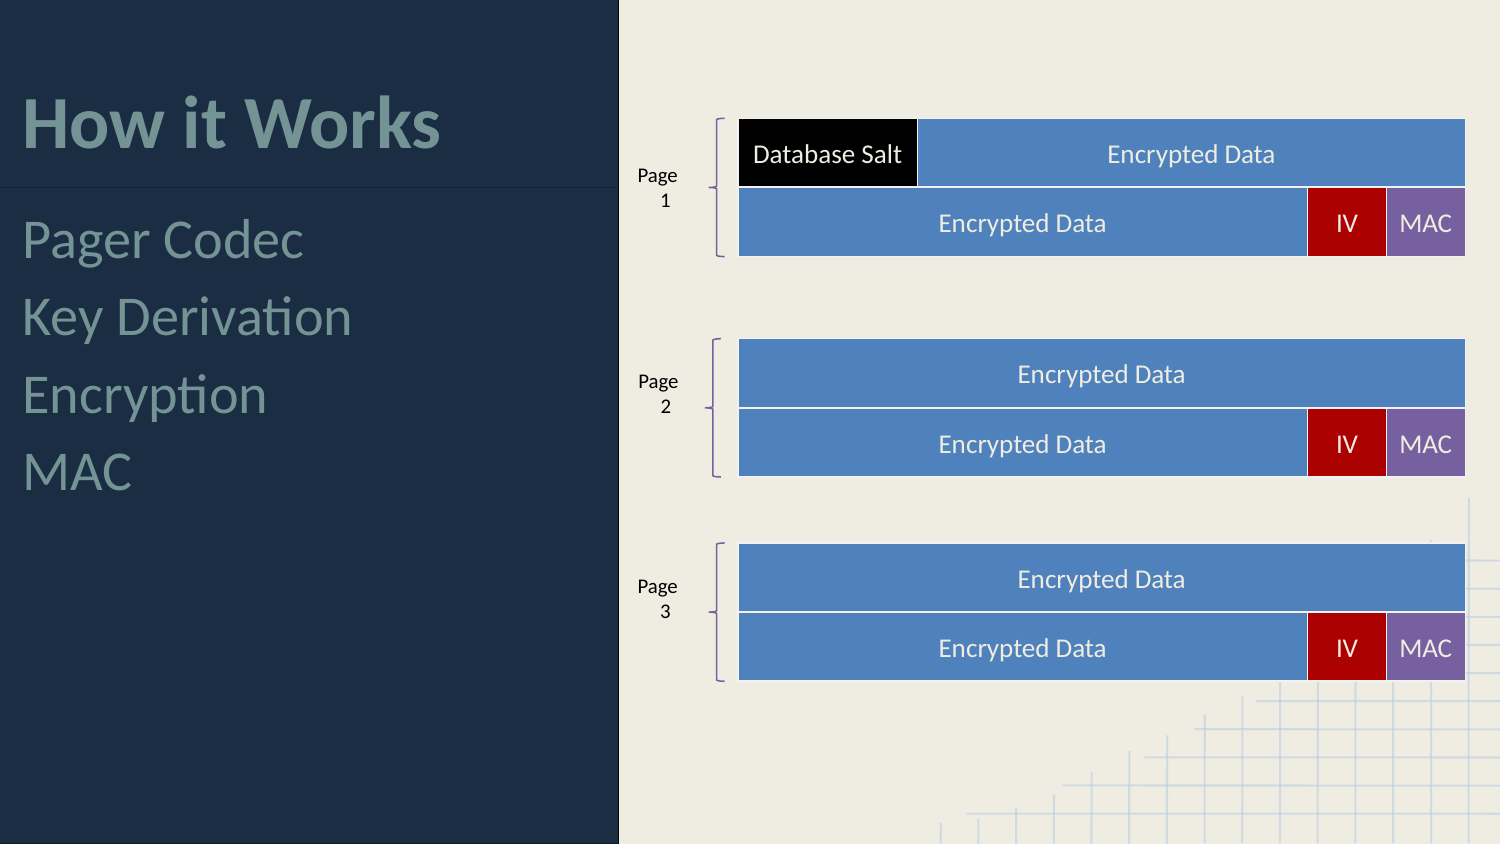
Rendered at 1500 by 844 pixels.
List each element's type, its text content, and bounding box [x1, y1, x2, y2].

text_box Encrypted Data [917, 118, 1466, 187]
text_box Page 2 [627, 362, 705, 442]
text_box Encrypted Data [737, 612, 1307, 682]
text_box Encrypted Data [737, 187, 1307, 257]
text_box MAC [1386, 612, 1466, 682]
text_box Encrypted Data [737, 338, 1466, 407]
text_box MAC [1386, 187, 1466, 257]
text_box Page 3 [626, 567, 705, 647]
text_box IV [1307, 187, 1386, 257]
text_box Encrypted Data [737, 542, 1466, 612]
text_box Encrypted Data [737, 407, 1307, 477]
list Pager Codec Key Derivation Encryption MAC [0, 187, 619, 844]
text_box Page 1 [626, 155, 705, 236]
text_box IV [1307, 612, 1386, 682]
text_box Database Salt [737, 118, 917, 187]
title How it Works [0, 0, 619, 187]
text_box MAC [1386, 407, 1466, 477]
text_box IV [1307, 407, 1386, 477]
